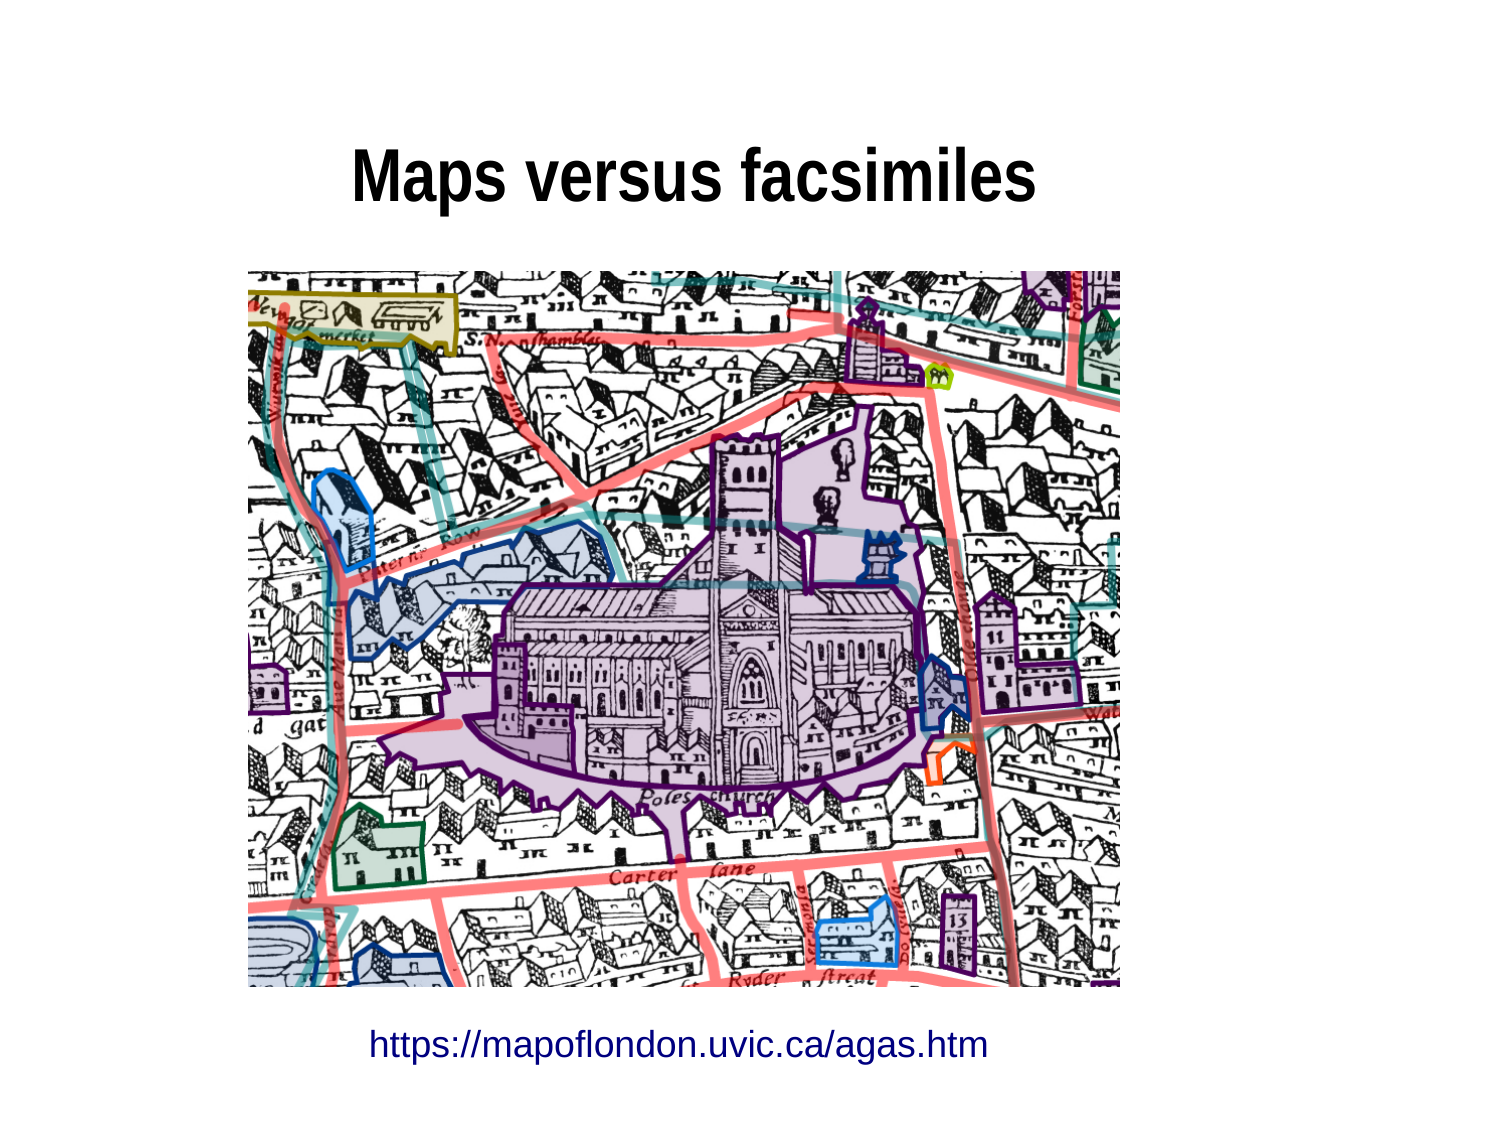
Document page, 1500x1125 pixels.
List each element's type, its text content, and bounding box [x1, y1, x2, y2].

picture [248, 271, 1120, 987]
title Maps versus facsimiles [181, 80, 1209, 268]
text_box https://mapoflondon.uvic.ca/agas.htm [248, 1015, 1111, 1066]
